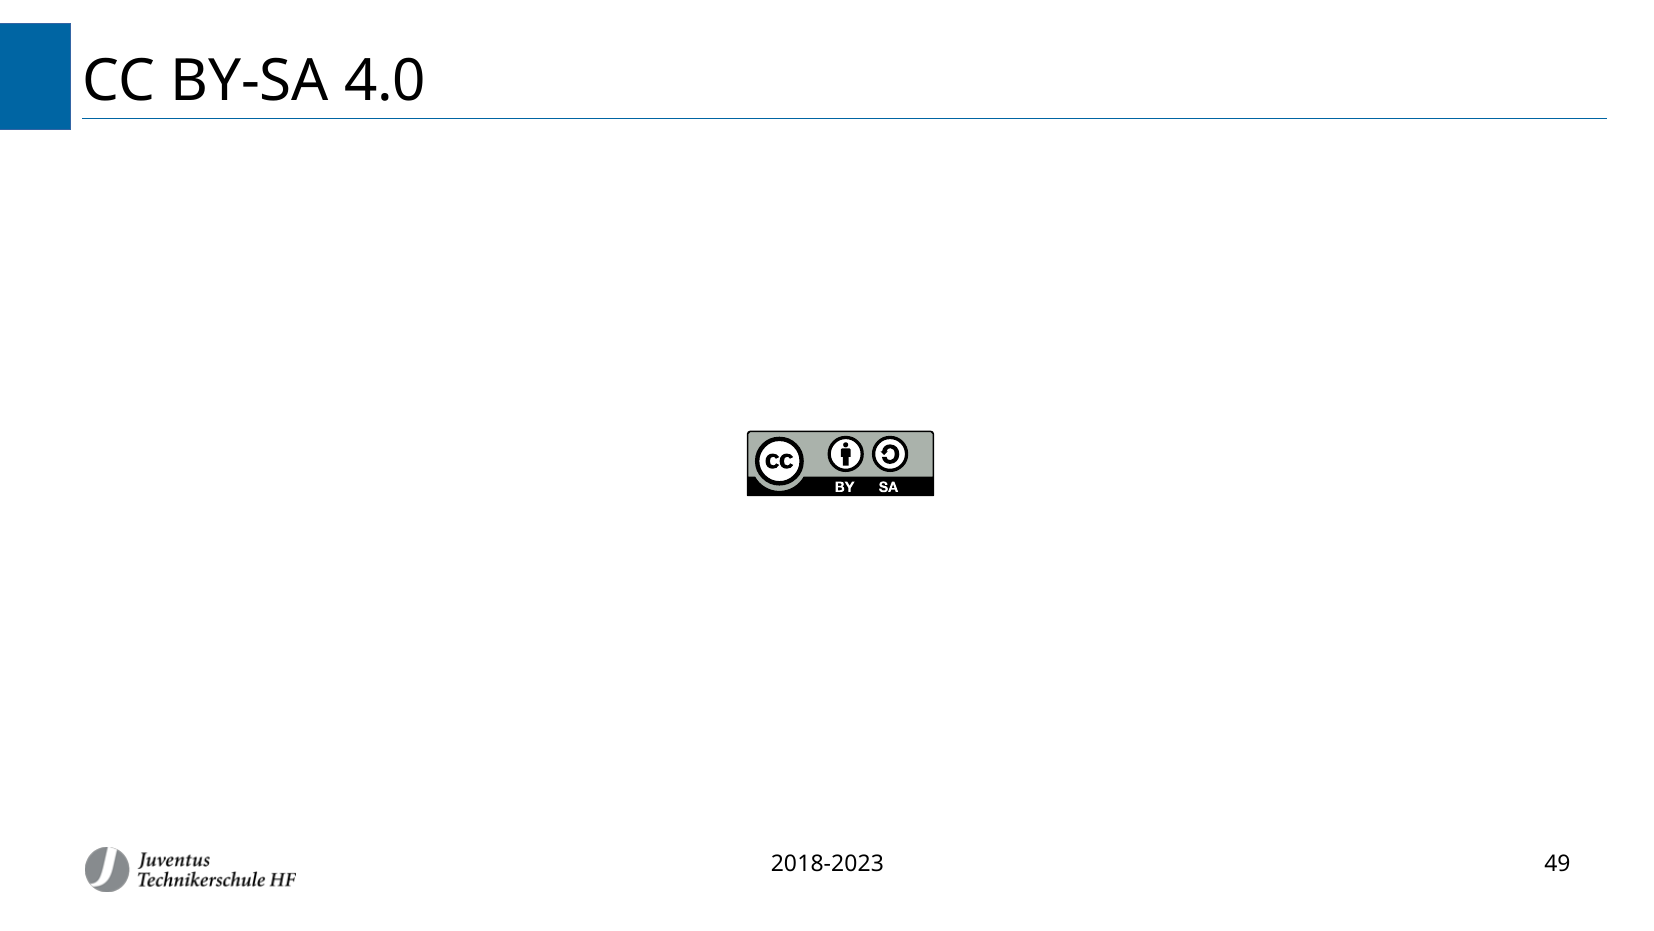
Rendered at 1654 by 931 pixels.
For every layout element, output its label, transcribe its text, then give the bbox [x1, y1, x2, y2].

picture [746, 430, 935, 497]
picture [85, 847, 296, 892]
title CC BY-SA 4.0 [82, 37, 1571, 119]
